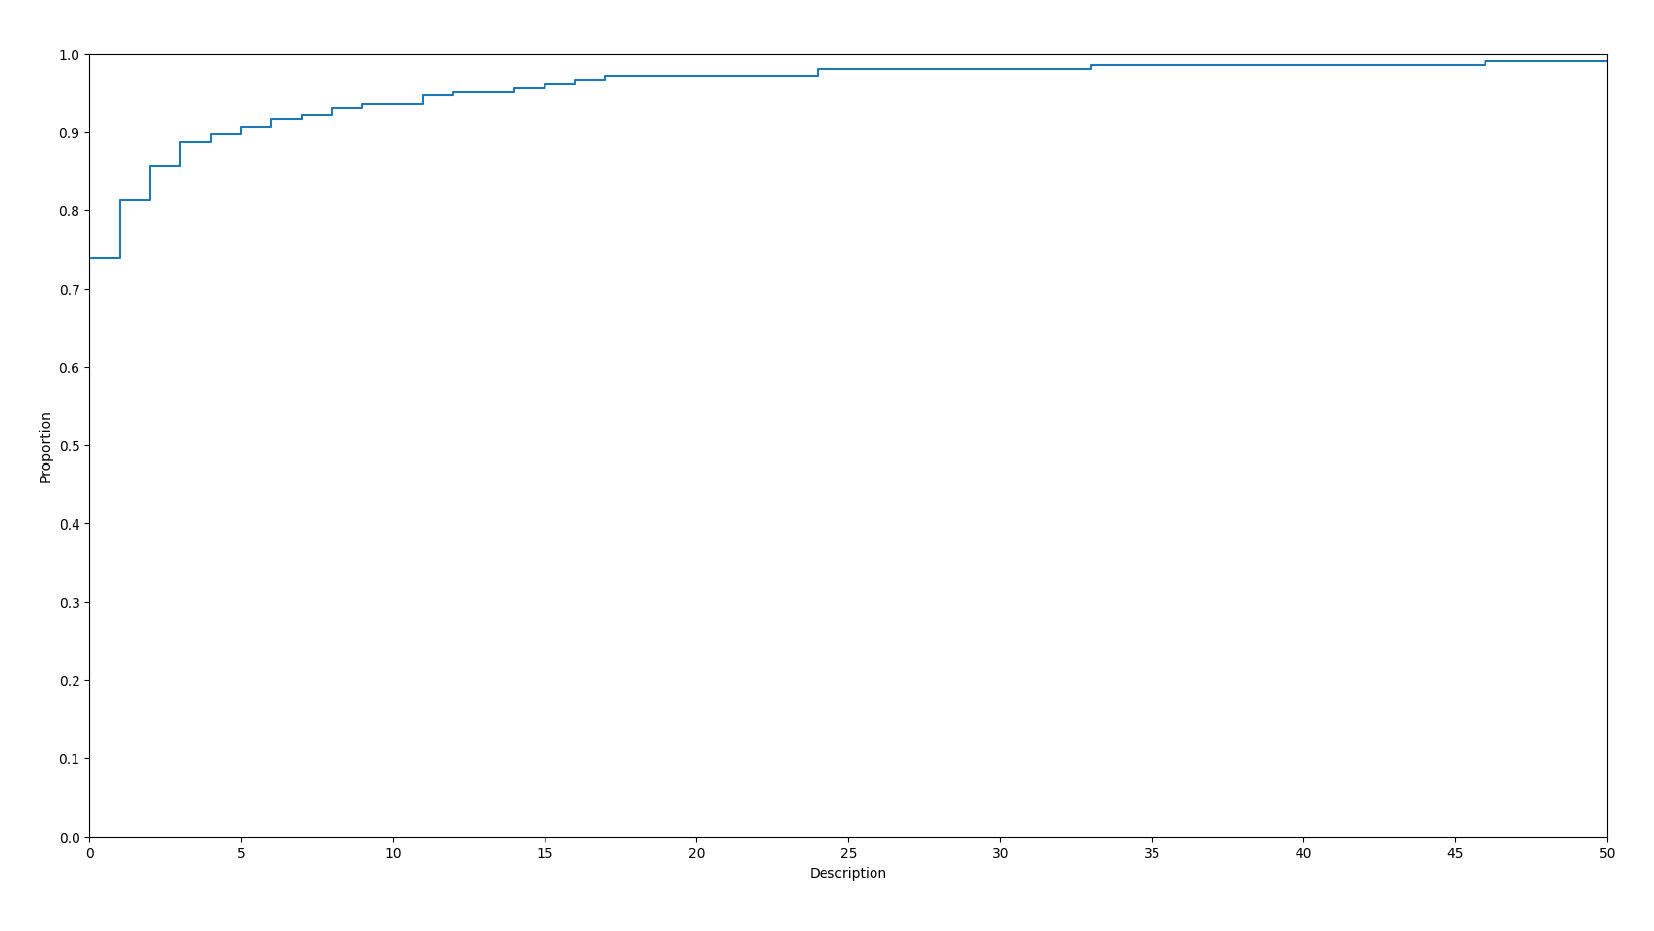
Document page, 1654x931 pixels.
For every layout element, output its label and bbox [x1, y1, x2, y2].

picture [29, 39, 1625, 891]
